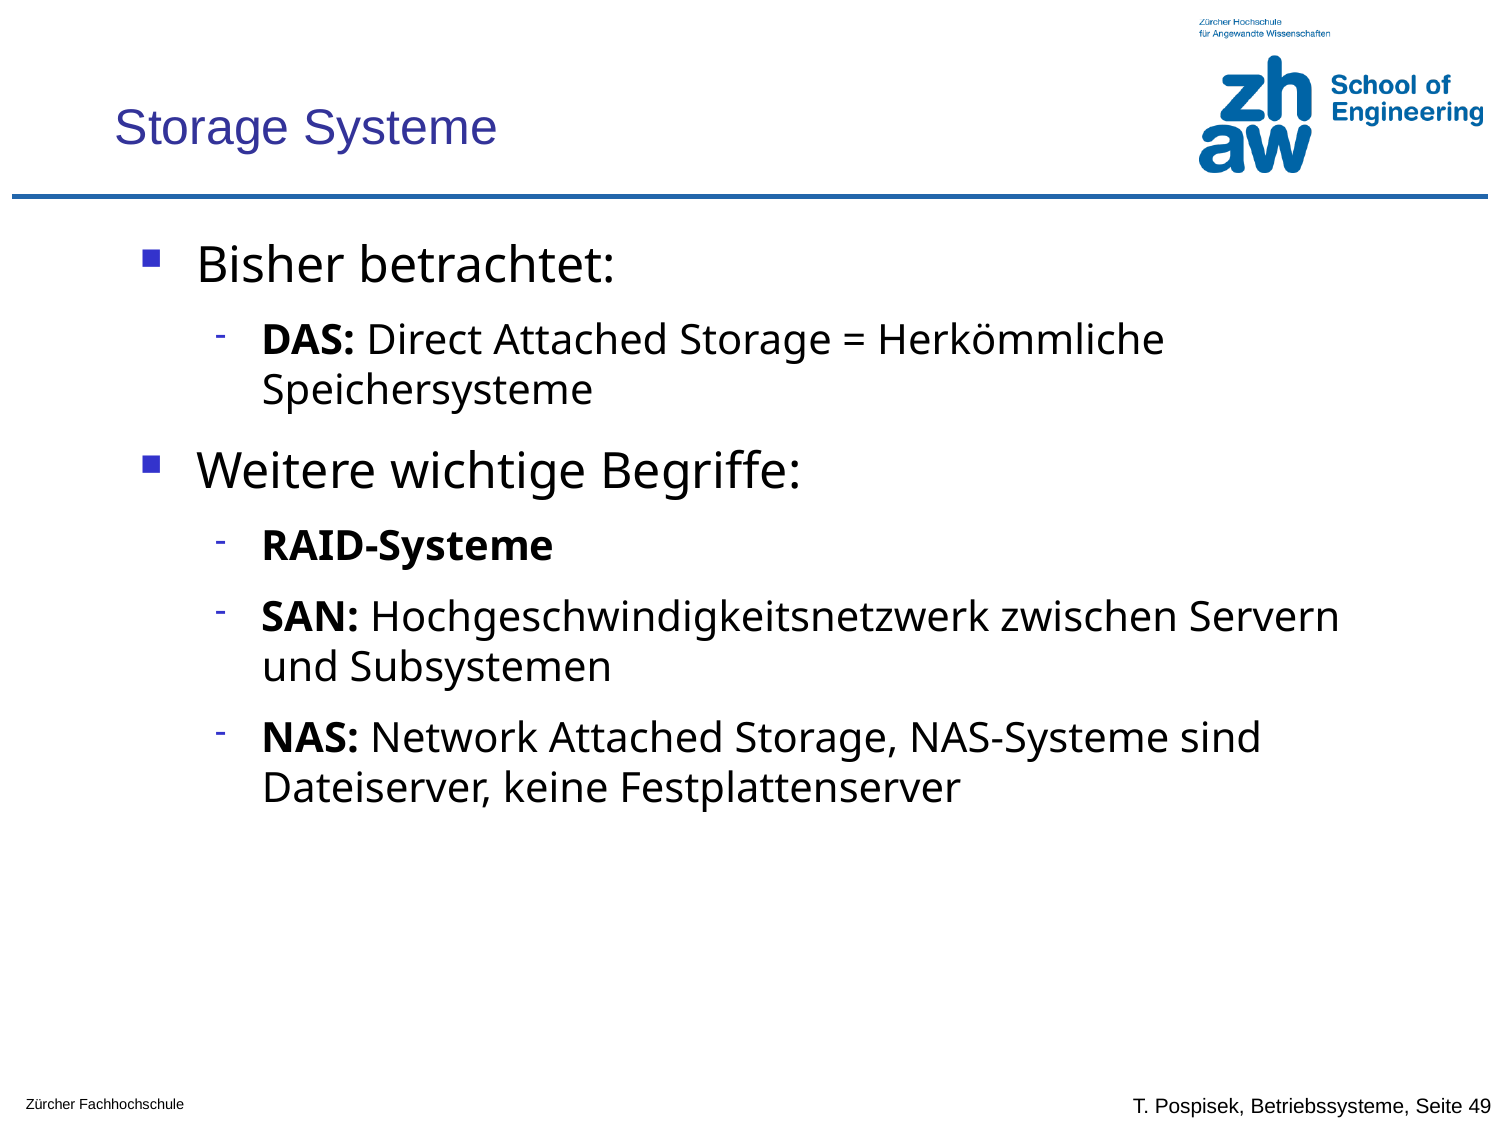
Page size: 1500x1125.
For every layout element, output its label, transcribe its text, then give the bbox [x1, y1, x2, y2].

list Bisher betrachtet: DAS: Direct Attached Storage = Herkömmliche Speichersysteme Weitere wichtige Begriffe: RAID-Systeme SAN: Hochgeschwindigkeitsnetzwerk zwischen Servern und Subsystemen NAS: Network Attached Storage, NAS-Systeme sind Dateiserver, keine Festplattenserver [125, 224, 1380, 875]
title Storage Systeme [99, 50, 1379, 163]
picture [1199, 19, 1483, 173]
